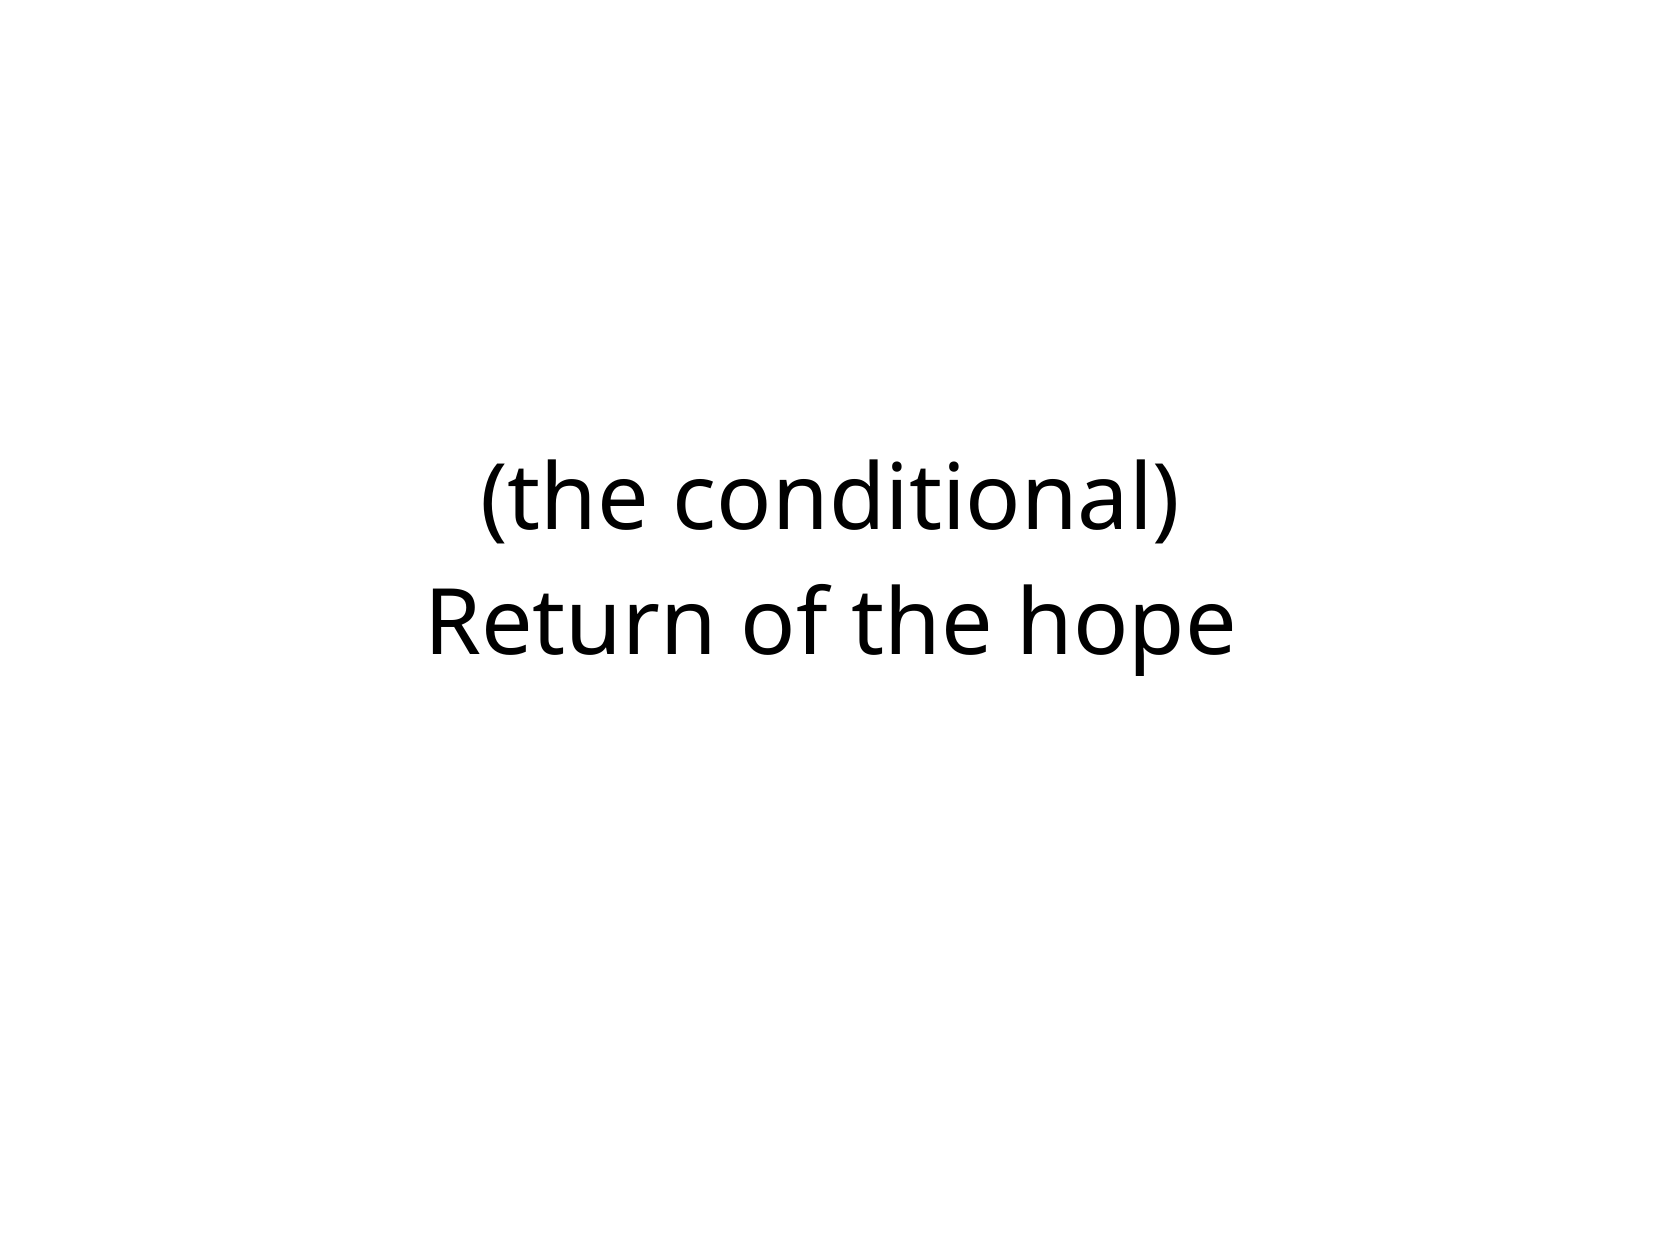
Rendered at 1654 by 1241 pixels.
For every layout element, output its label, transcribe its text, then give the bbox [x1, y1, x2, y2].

title (the conditional) Return of the hope [86, 445, 1576, 668]
